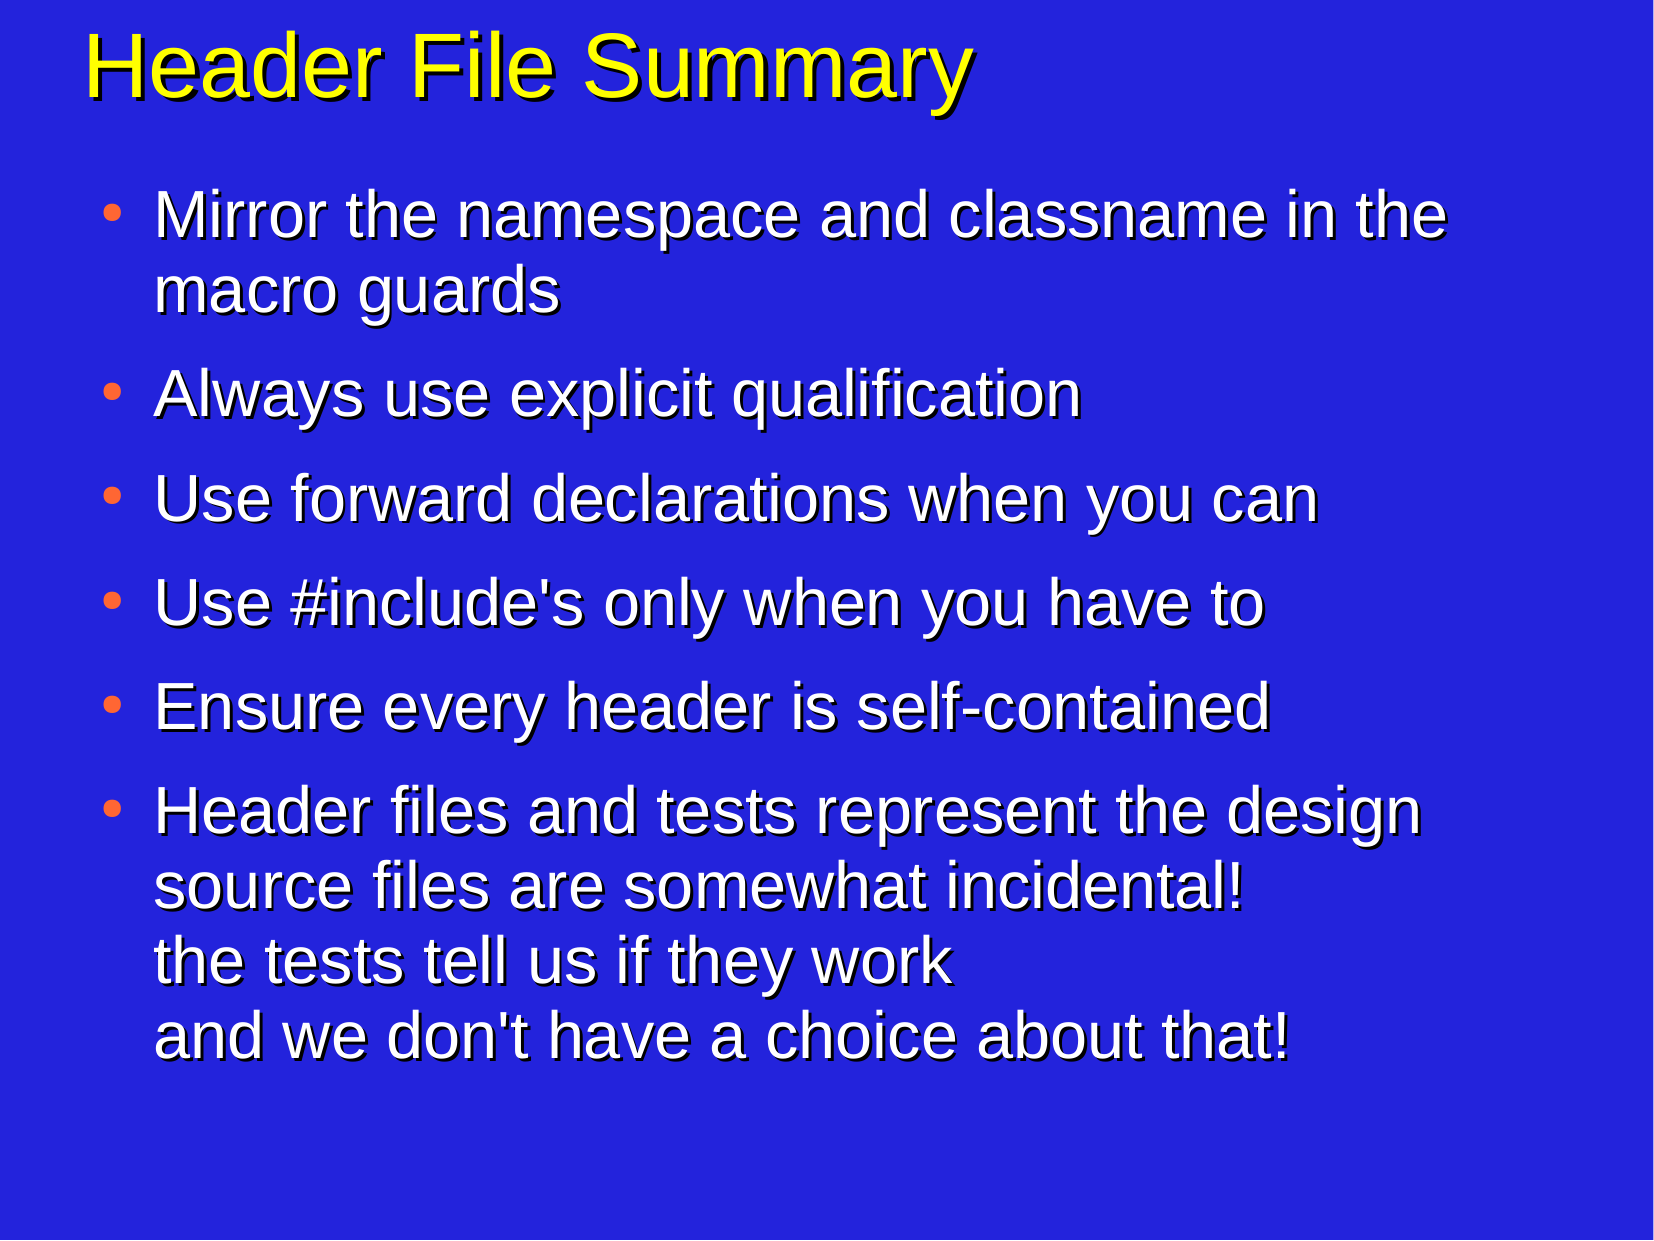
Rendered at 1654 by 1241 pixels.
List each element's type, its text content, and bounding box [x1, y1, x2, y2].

title Header File Summary [82, 2, 1571, 130]
list Mirror the namespace and classname in the macro guards Always use explicit qualification Use forward declarations when you can Use #include's only when you have to Ensure every header is self-contained Header files and tests represent the design source files are somewhat incidental! the tests tell us if they work and we don't have a choice about that! [82, 177, 1571, 1182]
